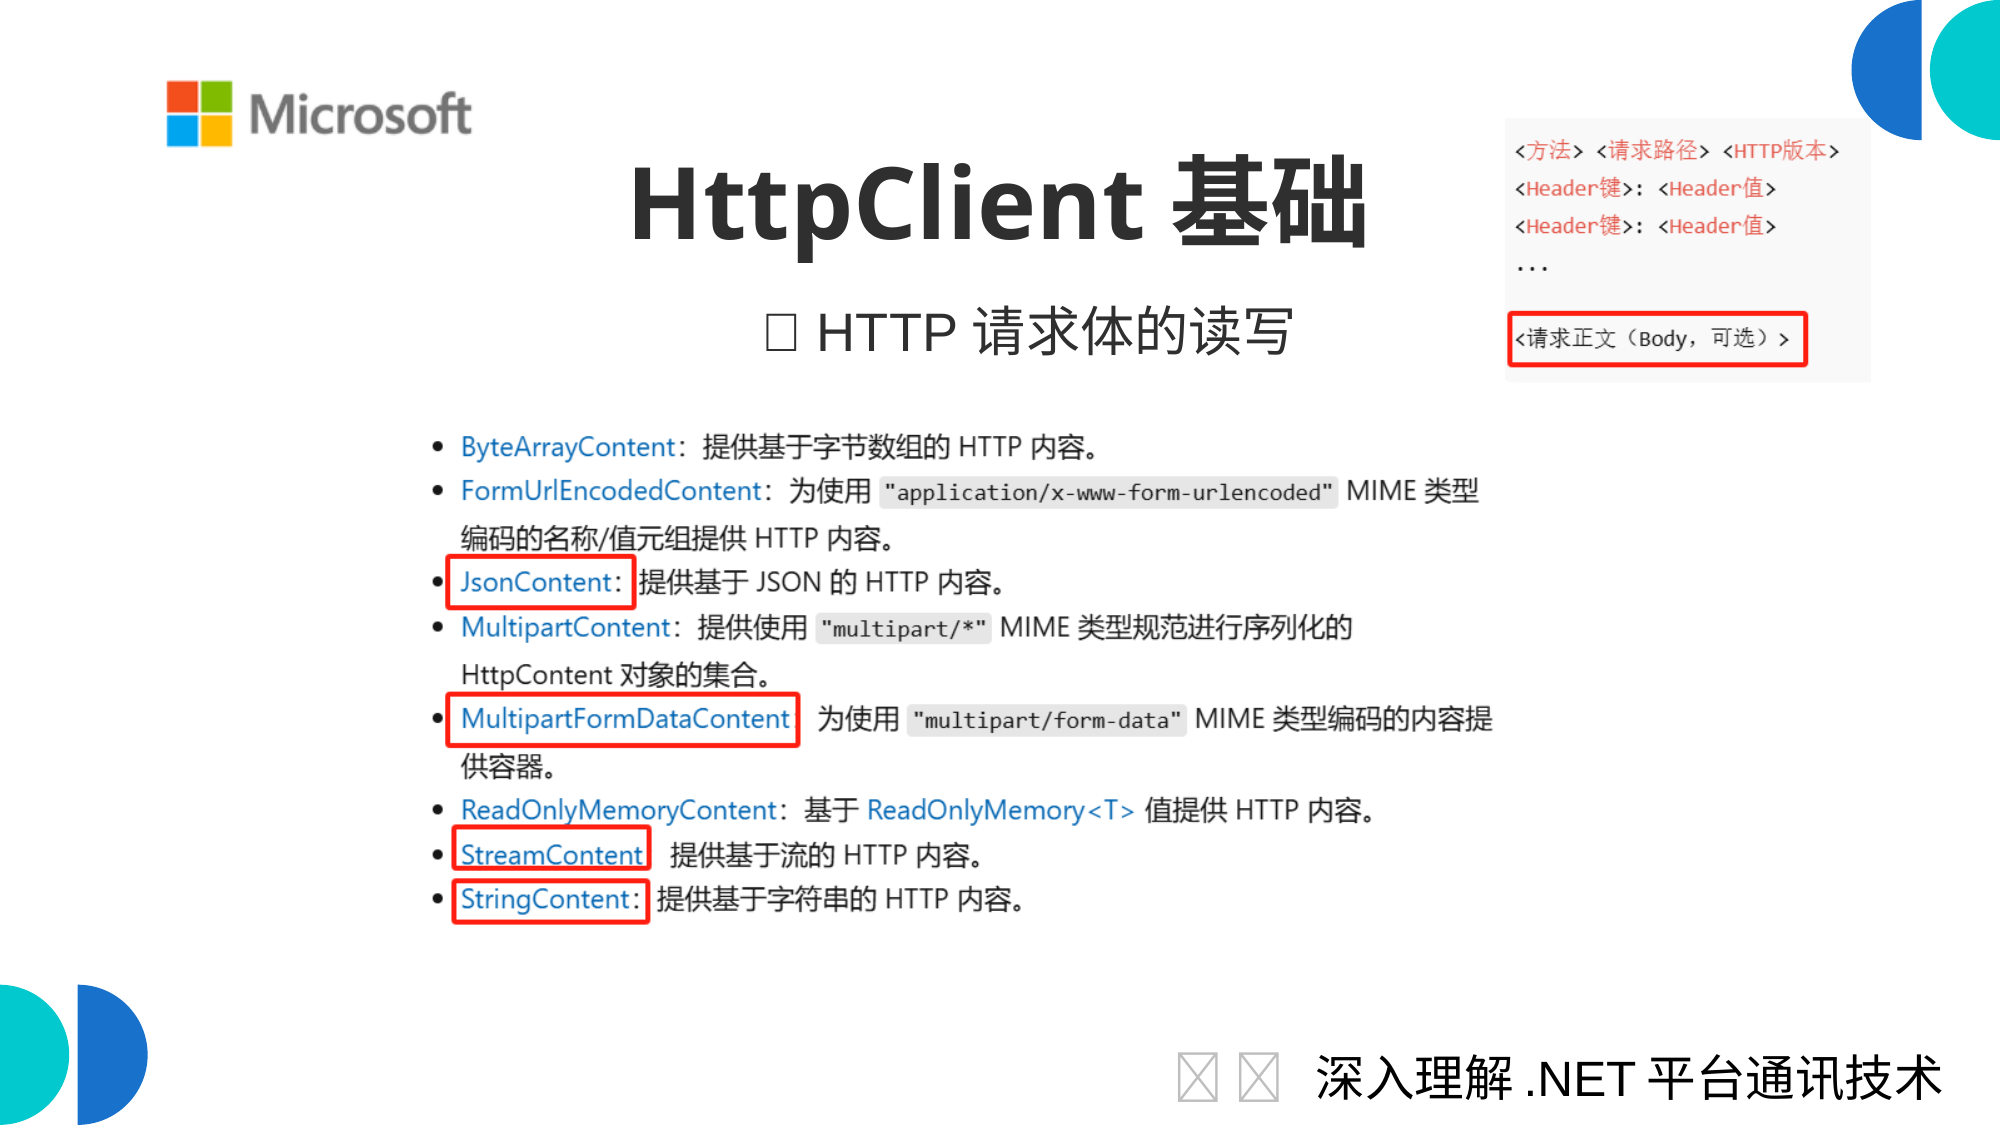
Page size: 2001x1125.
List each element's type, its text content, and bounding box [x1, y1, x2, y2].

picture [85, 41, 552, 189]
title HttpClient基础 [137, 106, 1641, 292]
picture [1505, 118, 1871, 395]
picture [354, 420, 1550, 926]
subtitle 🚀 🚀 深入理解.NET平台通讯技术 [1173, 1046, 1952, 1107]
text_box 🚀 HTTP请求体的读写 [236, 253, 1505, 373]
text_box [1641, 4, 1999, 135]
